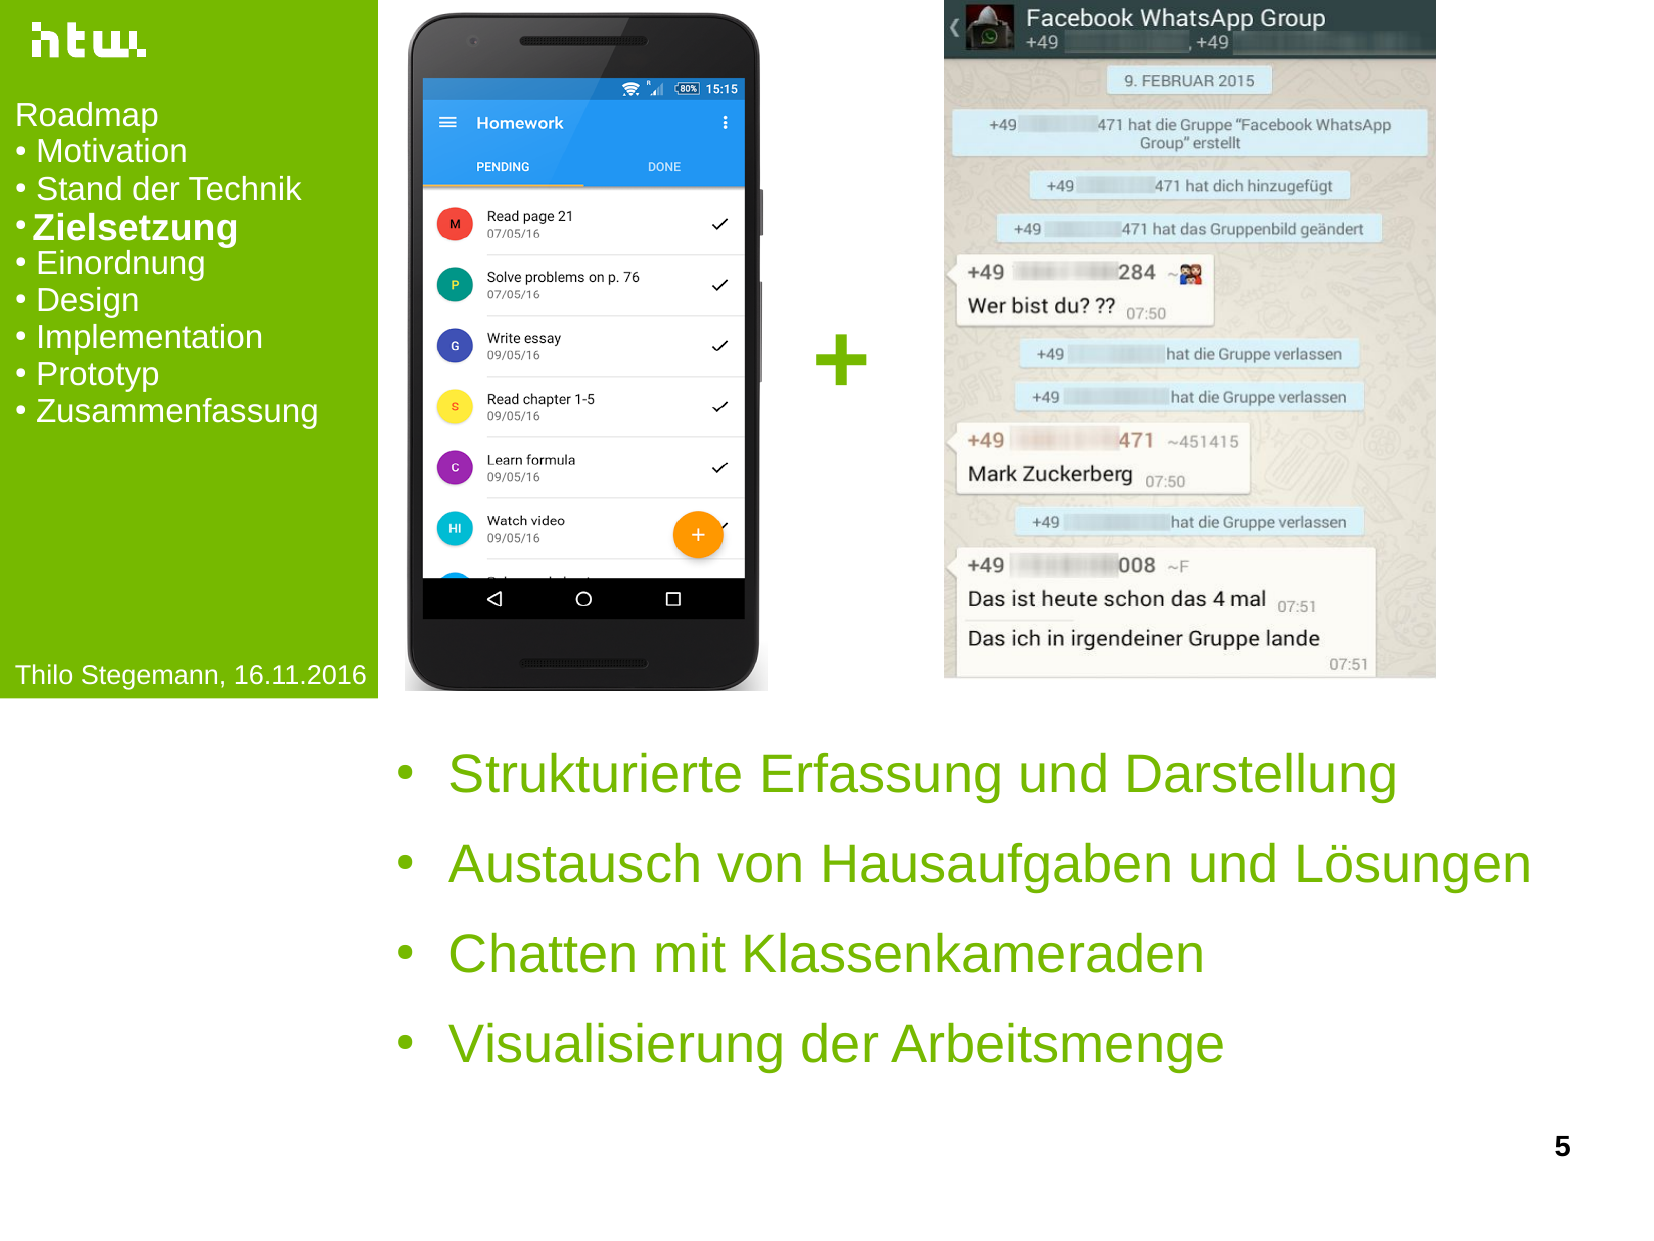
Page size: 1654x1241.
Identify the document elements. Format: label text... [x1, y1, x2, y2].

picture [944, 0, 1436, 680]
picture [405, 11, 768, 691]
list Strukturierte Erfassung und Darstellung Austausch von Hausaufgaben und Lösungen Chatten mit Klassenkameraden Visualisierung der Arbeitsmenge [378, 743, 1565, 1241]
text_box Zielsetzung [35, 206, 237, 249]
text_box + [797, 295, 916, 422]
